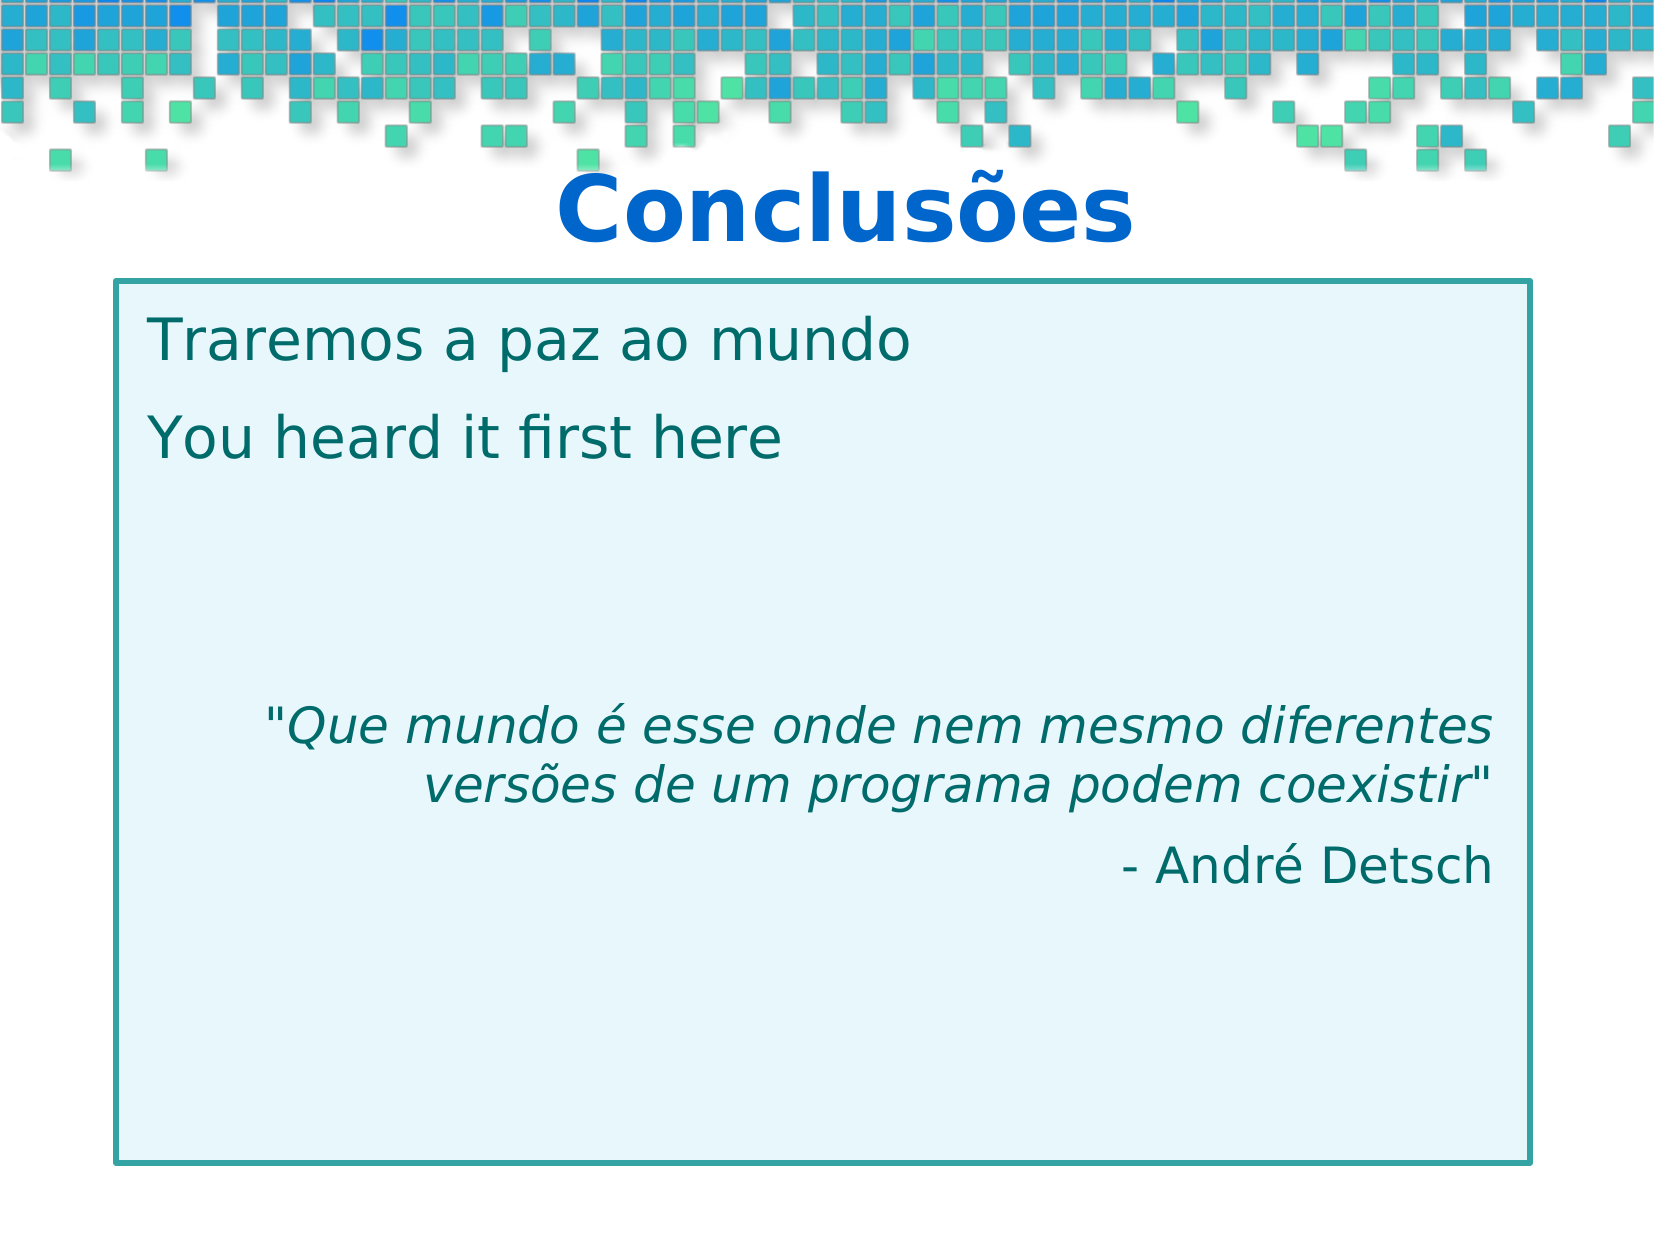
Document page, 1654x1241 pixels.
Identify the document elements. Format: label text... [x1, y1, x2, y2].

picture [0, 0, 1654, 185]
list Traremos a paz ao mundo You heard it first here "Que mundo é esse onde nem mesmo diferentes versões de um programa podem coexistir" - André Detsch [121, 306, 1495, 1160]
title Conclusões [112, 132, 1581, 287]
